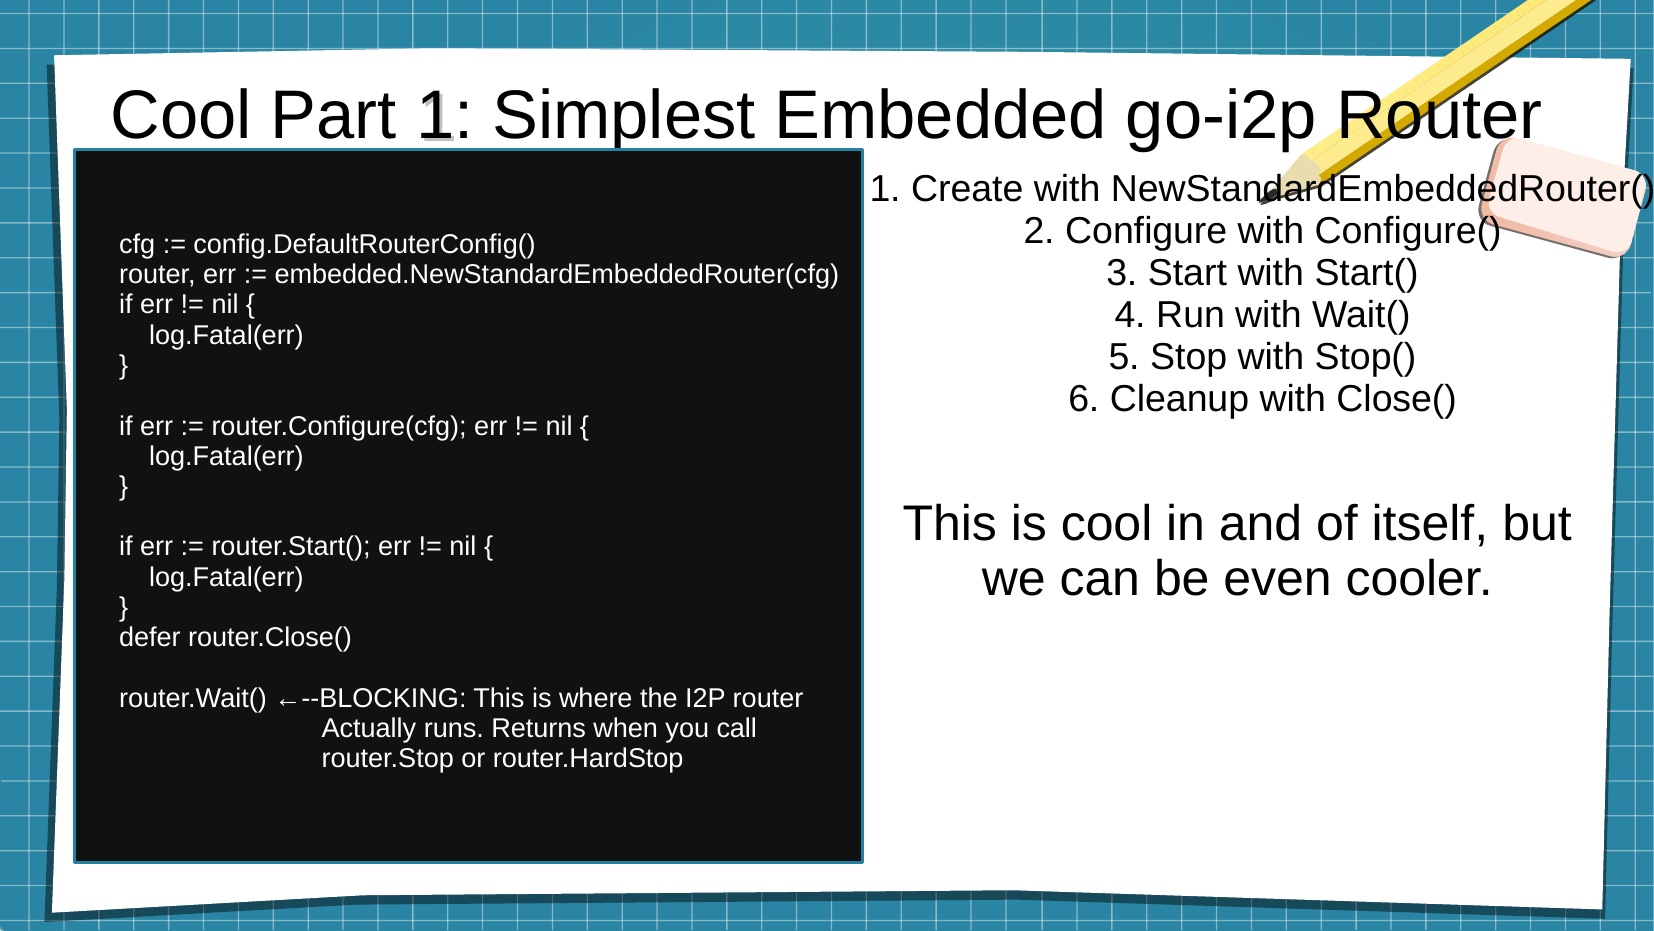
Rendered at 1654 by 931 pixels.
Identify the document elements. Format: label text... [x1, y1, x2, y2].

text_box [74, 149, 863, 863]
title Cool Part 1: Simplest Embedded go-i2p Router [82, 37, 1571, 159]
text_box This is cool in and of itself, but we can be even cooler. [862, 487, 1613, 863]
text_box 1. Create with NewStandardEmbeddedRouter() 2. Configure with Configure() 3. Start with Start() 4. Run with Wait() 5. Stop with Stop() 6. Cleanup with Close() [853, 159, 1654, 427]
text_box cfg := config.DefaultRouterConfig() router, err := embedded.NewStandardEmbeddedRouter(cfg) if err != nil { log.Fatal(err) } if err := router.Configure(cfg); err != nil { log.Fatal(err) } if err := router.Start(); err != nil { log.Fatal(err) } defer router.Close() router.Wait() ←--BLOCKING: This is where the I2P router Actually runs. Returns when you call router.Stop or router.HardStop [104, 221, 863, 909]
